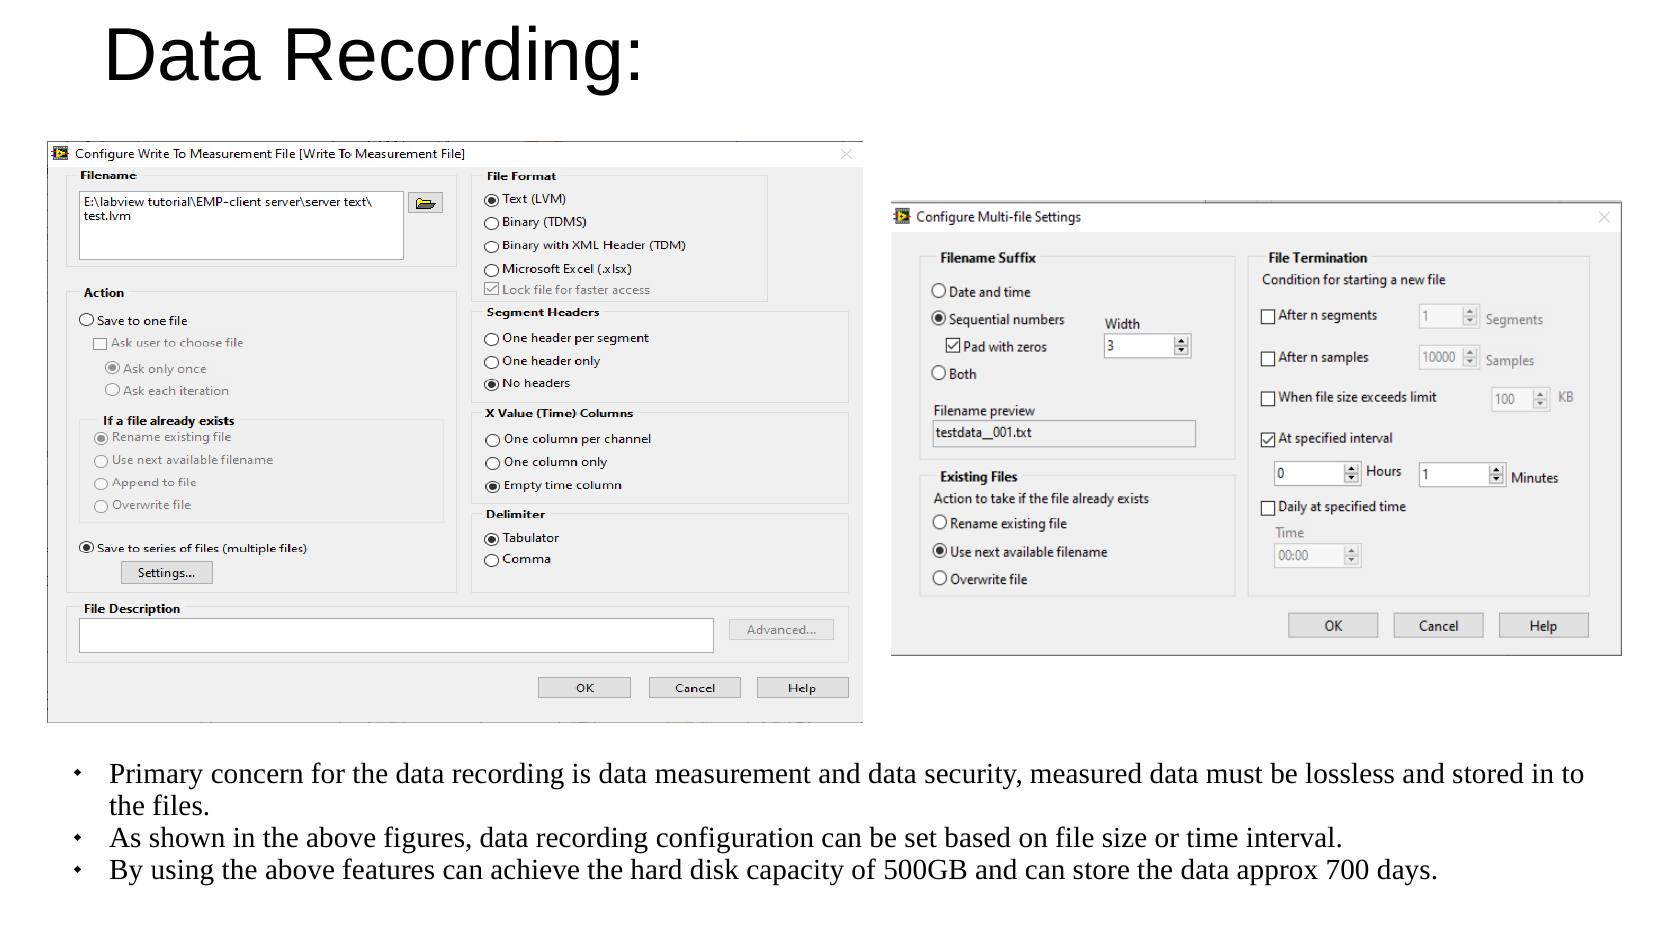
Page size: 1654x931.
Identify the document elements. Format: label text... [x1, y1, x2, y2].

picture [47, 141, 863, 723]
title Data Recording: [82, 0, 1571, 110]
picture [891, 200, 1622, 656]
text_box Primary concern for the data recording is data measurement and data security, measured data must be lossless and stored in to the files. As shown in the above figures, data recording configuration can be set based on file size or time interval. By using the above features can achieve the hard disk capacity of 500GB and can store the data approx 700 days. [59, 750, 1607, 927]
